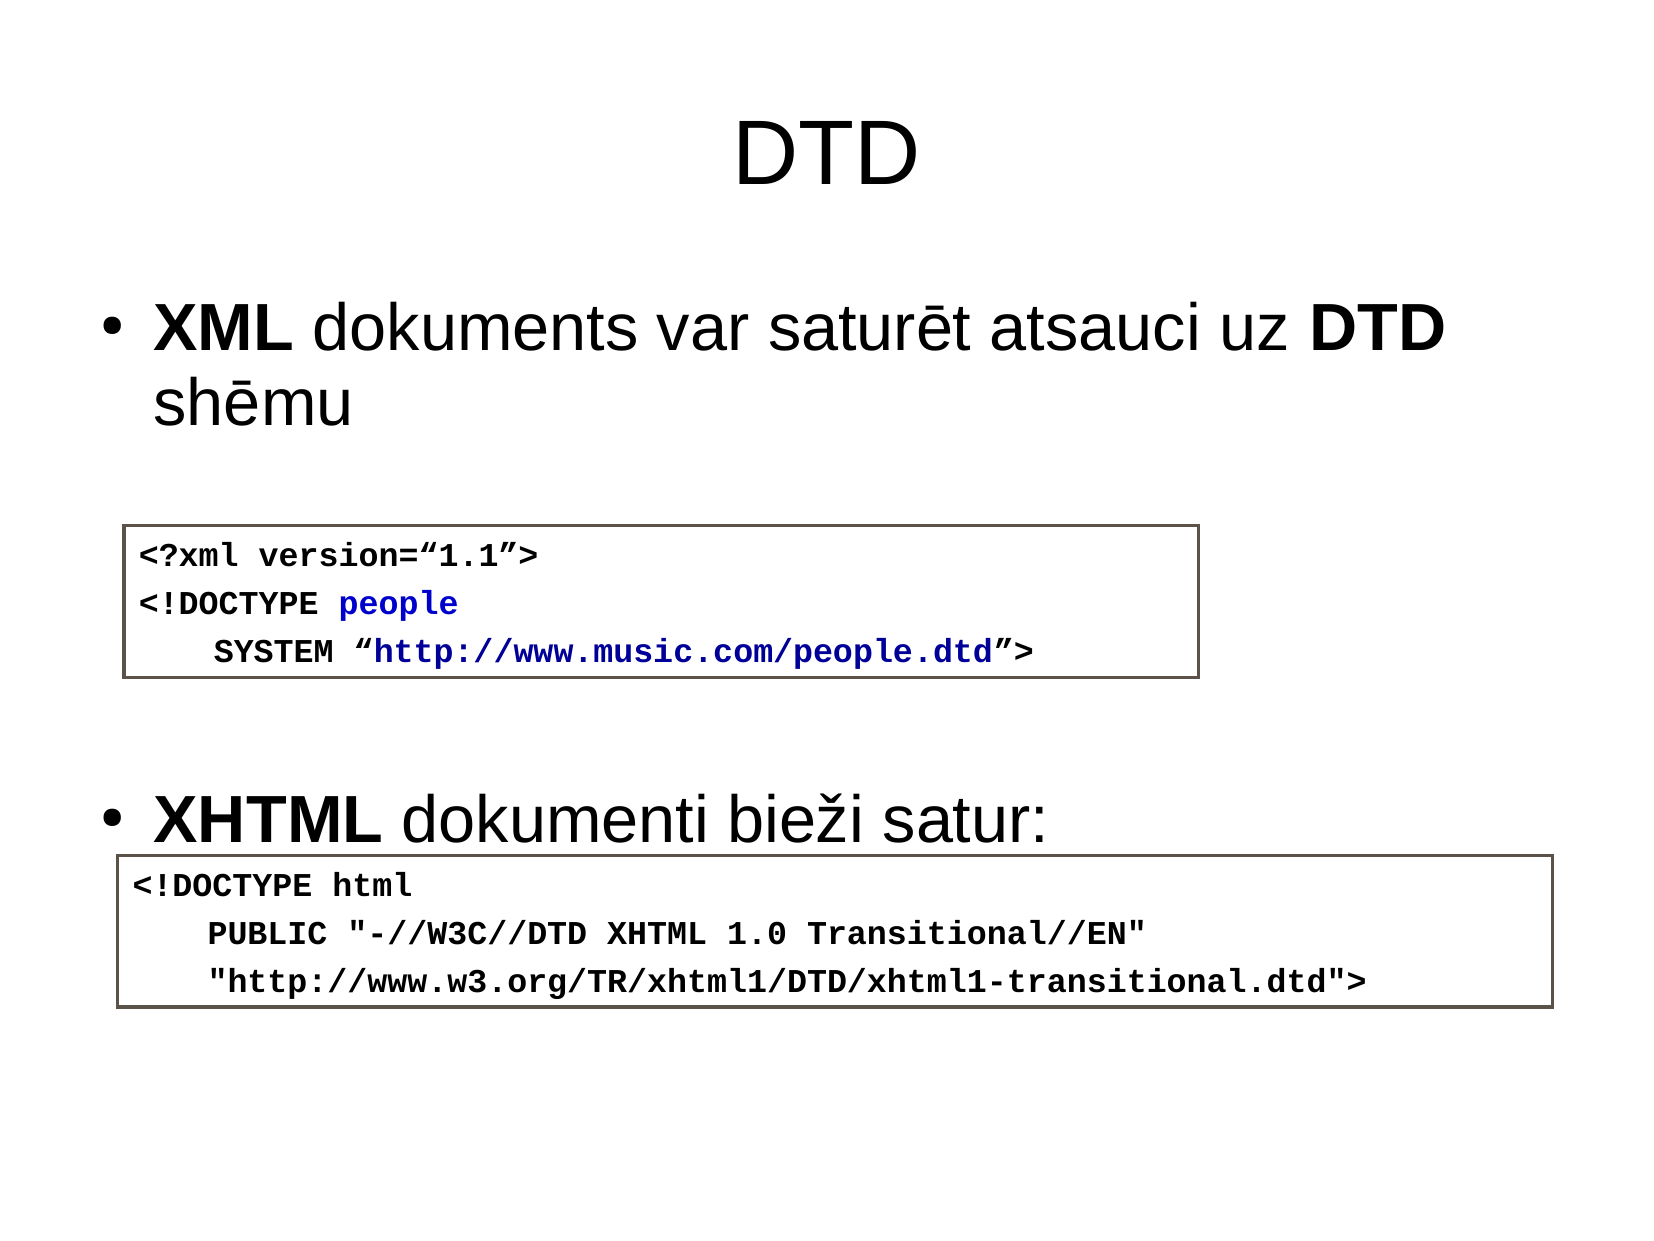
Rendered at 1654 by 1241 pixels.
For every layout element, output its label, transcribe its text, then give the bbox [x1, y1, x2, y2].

title DTD [82, 49, 1571, 257]
list XML dokuments var saturēt atsauci uz DTD shēmu XHTML dokumenti bieži satur: [82, 290, 1538, 1010]
text_box <?xml version=“1.1”> <!DOCTYPE people SYSTEM “http://www.music.com/people.dtd”> [123, 525, 1199, 678]
text_box <!DOCTYPE html PUBLIC "-//W3C//DTD XHTML 1.0 Transitional//EN" "http://www.w3.org/TR/xhtml1/DTD/xhtml1-transitional.dtd"> [117, 855, 1553, 1008]
